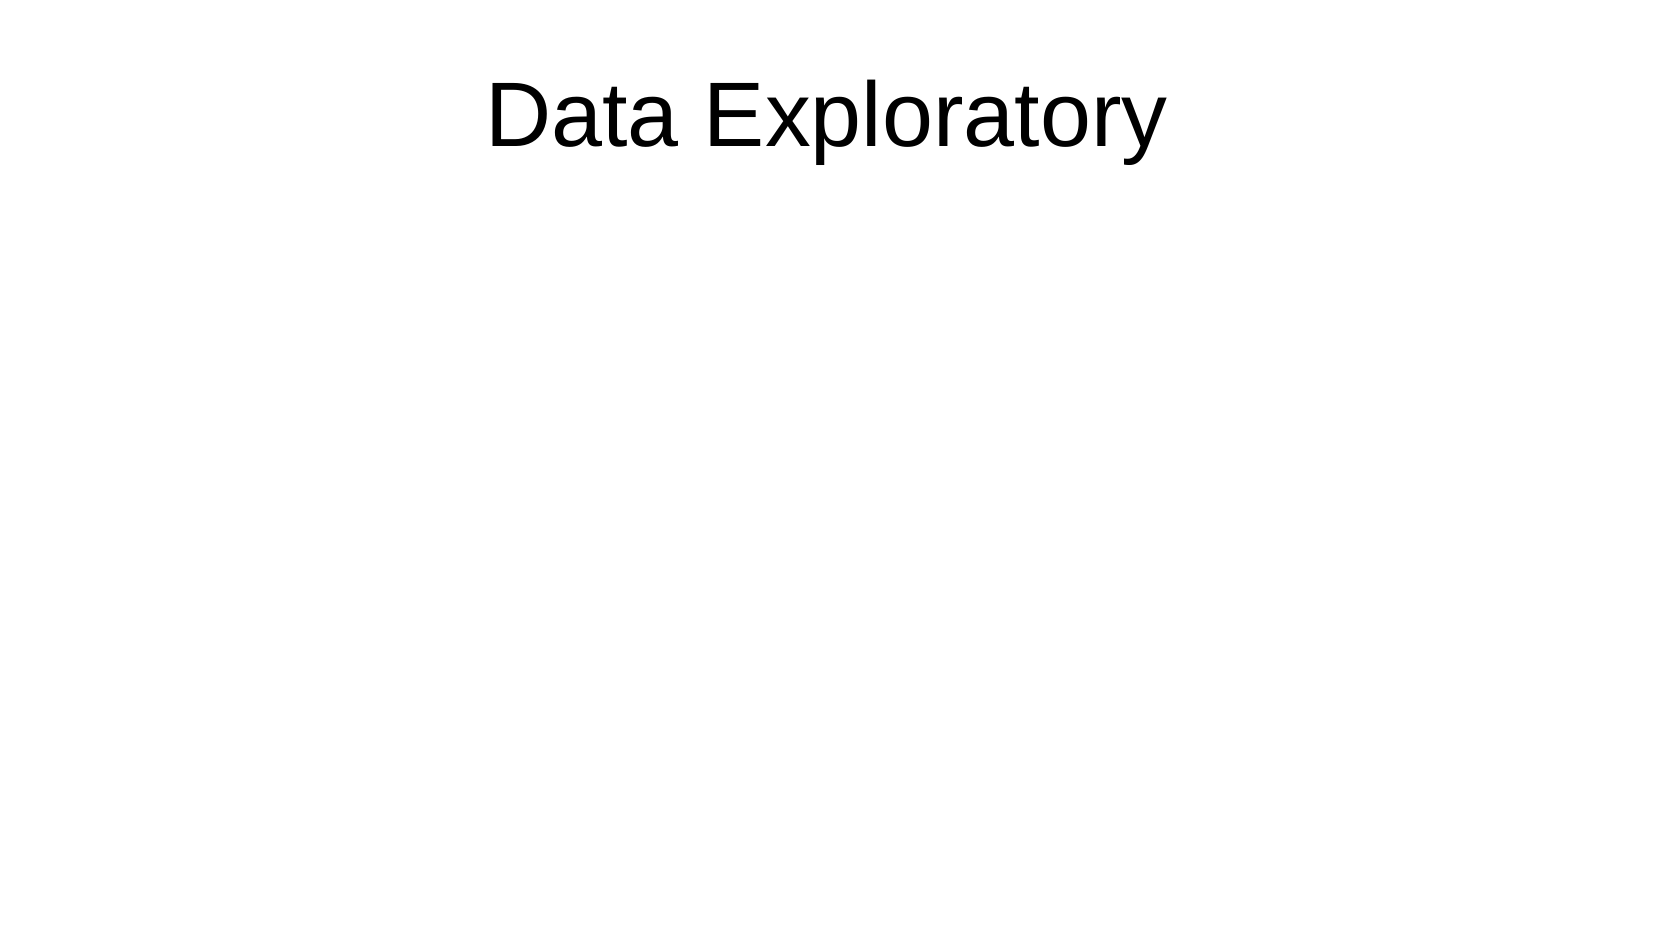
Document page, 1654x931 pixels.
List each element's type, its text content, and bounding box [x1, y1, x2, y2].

title Data Exploratory [82, 37, 1571, 193]
